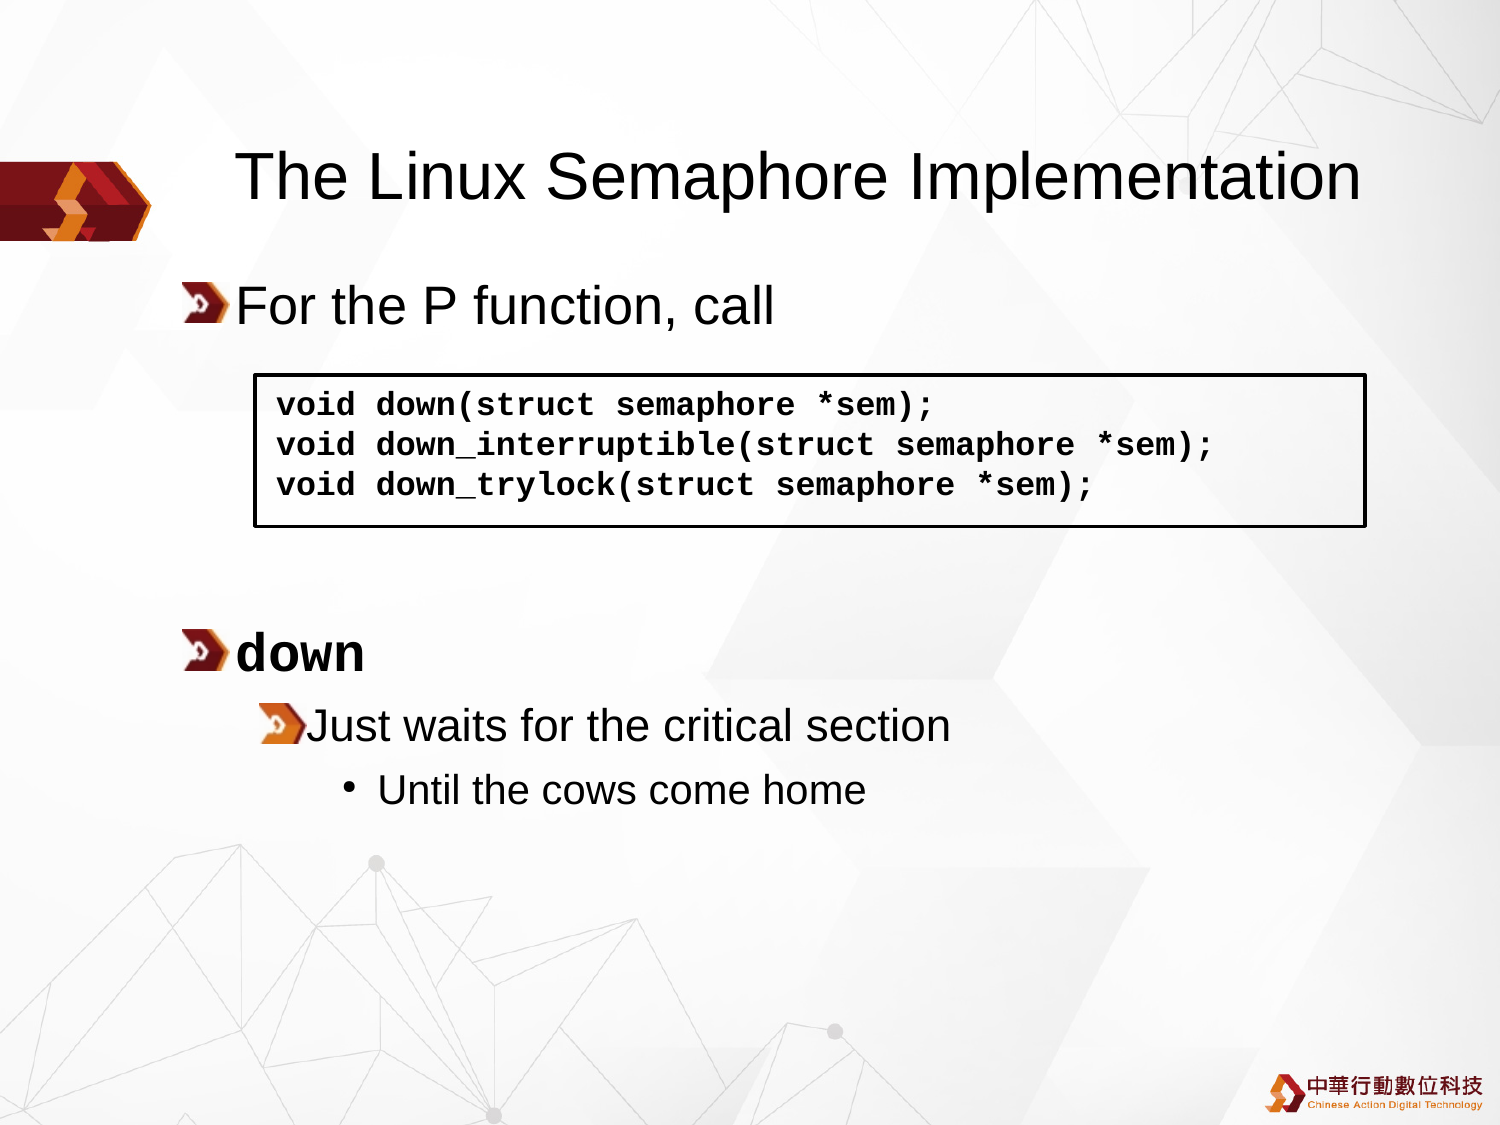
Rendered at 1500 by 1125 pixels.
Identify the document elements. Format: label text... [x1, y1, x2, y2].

list For the P function, call down Just waits for the critical section Until the cows come home [150, 262, 1426, 1006]
text_box void down(struct semaphore *sem); void down_interruptible(struct semaphore *sem); void down_trylock(struct semaphore *sem); [174, 375, 1351, 570]
picture [0, 0, 1500, 1125]
text_box void down(struct semaphore *sem); void down_interruptible(struct semaphore *sem); void down_trylock(struct semaphore *sem); [257, 377, 1351, 525]
title The Linux Semaphore Implementation [150, 120, 1426, 225]
